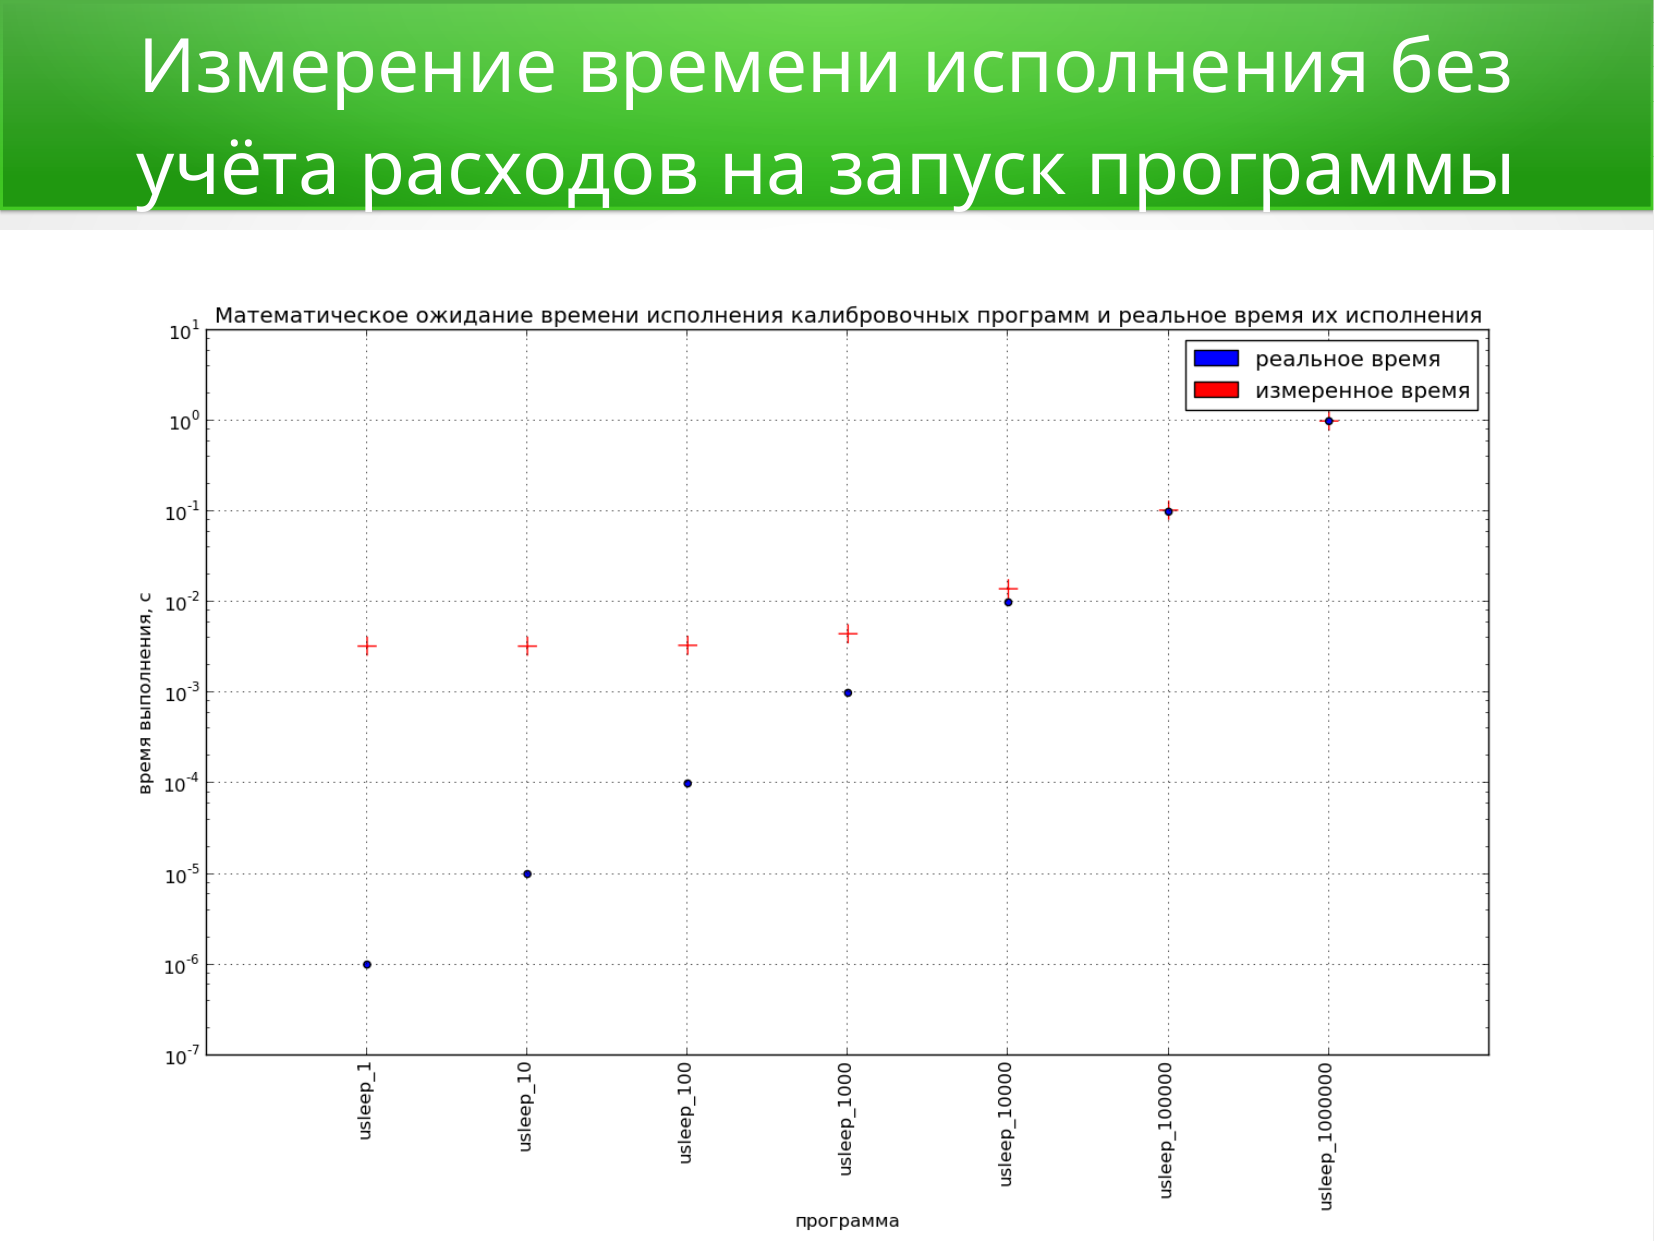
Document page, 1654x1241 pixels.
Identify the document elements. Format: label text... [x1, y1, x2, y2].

picture [0, 230, 1654, 1241]
title Измерение времени исполнения без учёта расходов на запуск программы [82, 23, 1571, 205]
